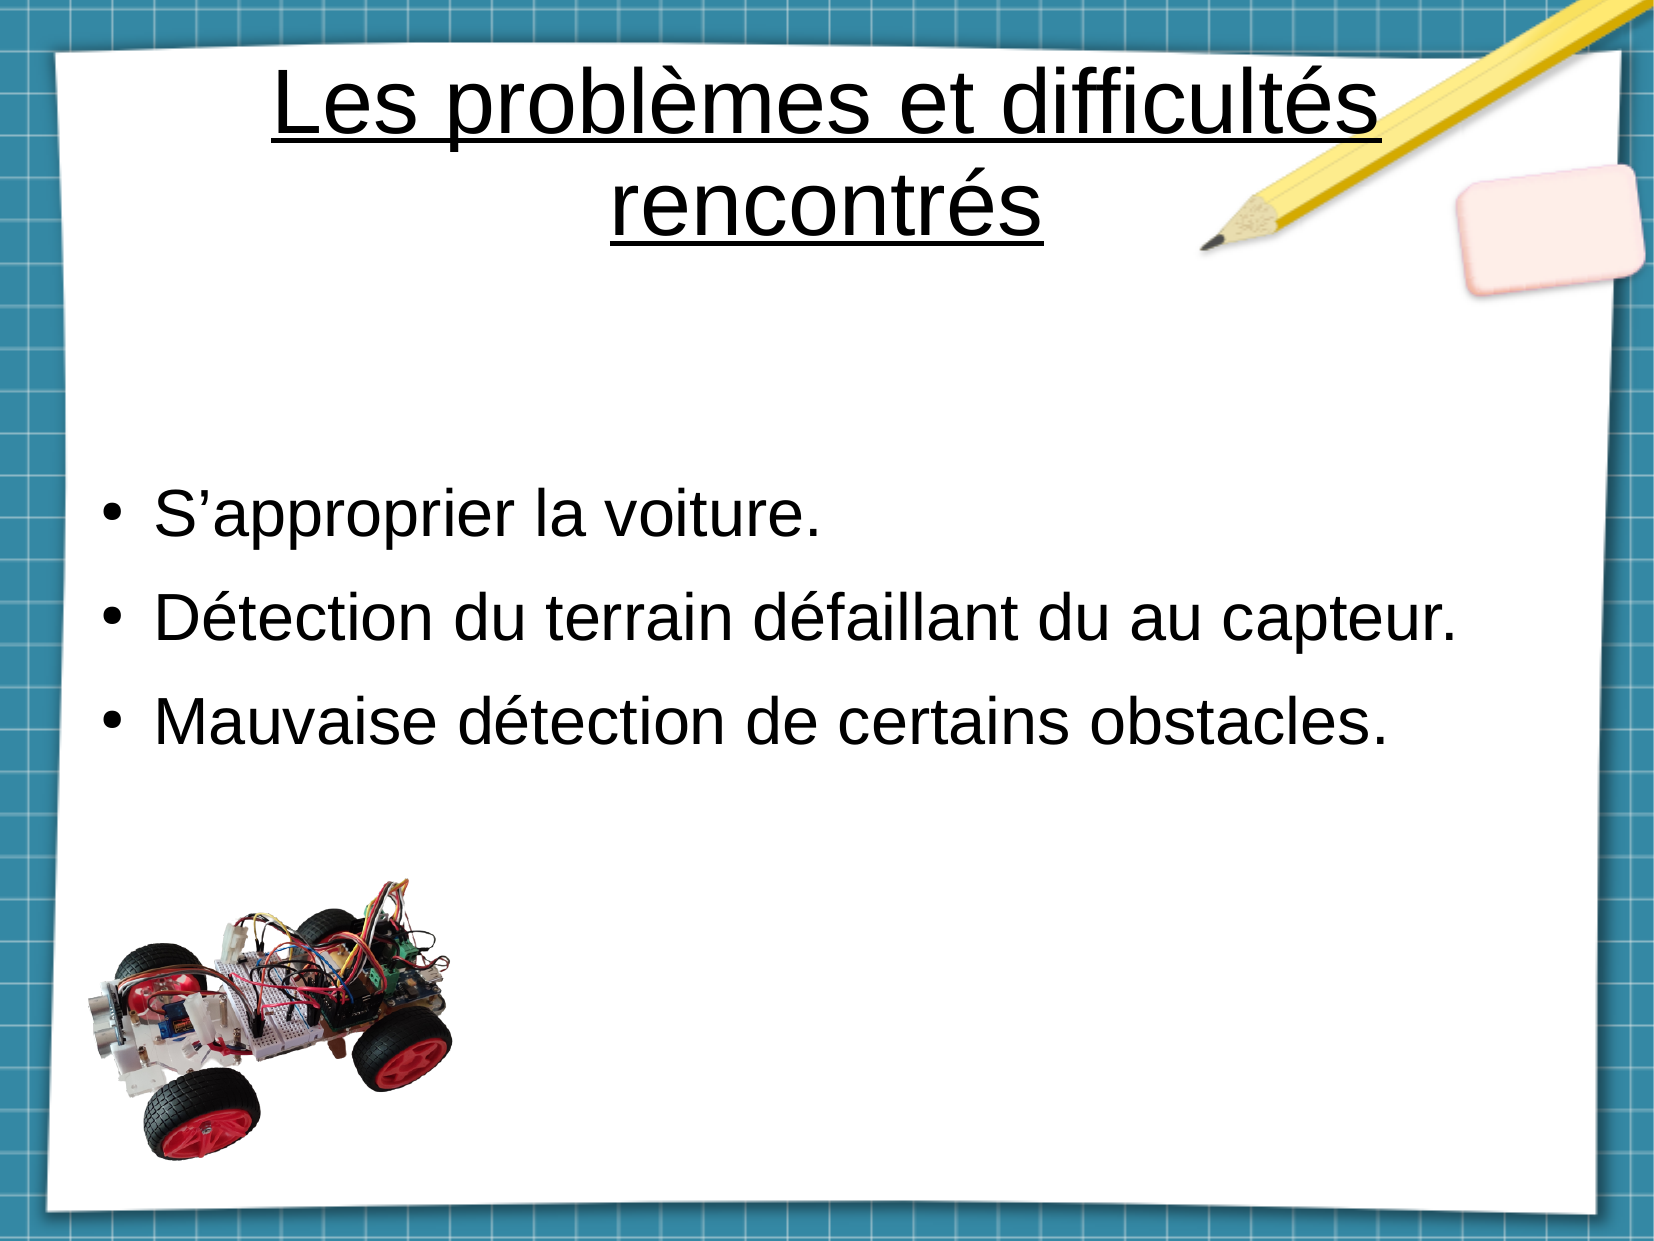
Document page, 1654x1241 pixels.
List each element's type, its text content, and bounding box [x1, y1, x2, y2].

picture [0, 0, 1654, 1241]
title Les problèmes et difficultés rencontrés [82, 49, 1571, 257]
list S’approprier la voiture. Détection du terrain défaillant du au capteur. Mauvaise détection de certains obstacles. [82, 475, 1571, 765]
